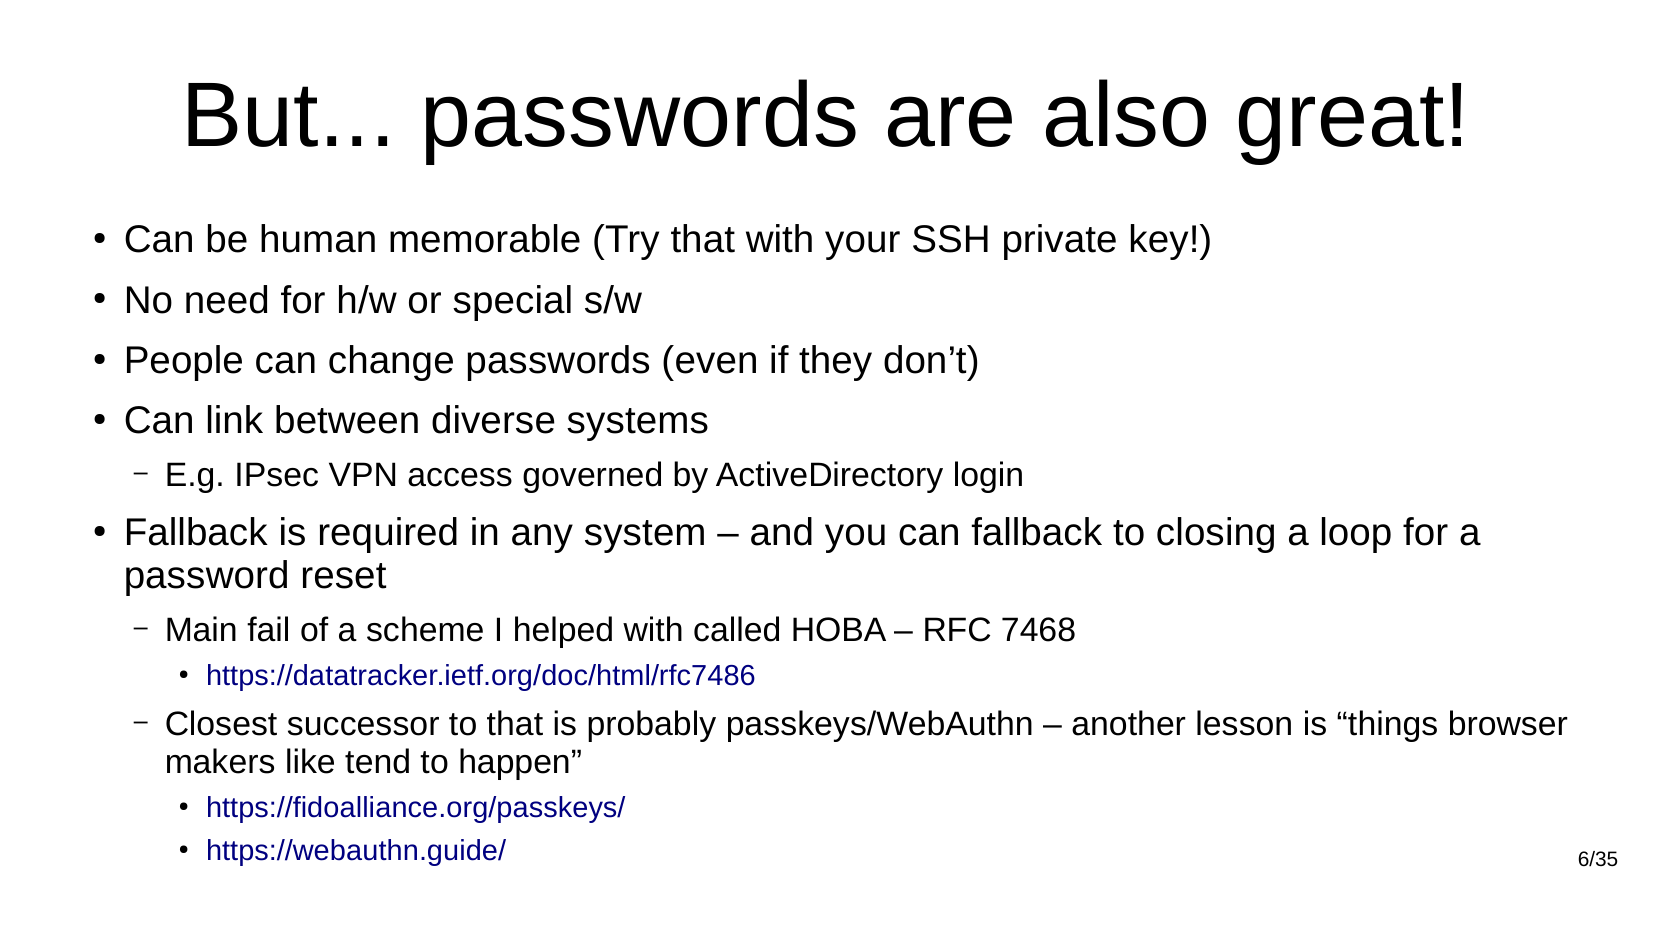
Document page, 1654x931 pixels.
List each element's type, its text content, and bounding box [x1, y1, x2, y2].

list Can be human memorable (Try that with your SSH private key!) No need for h/w or special s/w People can change passwords (even if they don’t) Can link between diverse systems E.g. IPsec VPN access governed by ActiveDirectory login Fallback is required in any system – and you can fallback to closing a loop for a password reset Main fail of a scheme I helped with called HOBA – RFC 7468 https://datatracker.ietf.org/doc/html/rfc7486 Closest successor to that is probably passkeys/WebAuthn – another lesson is “things browser makers like tend to happen” https://fidoalliance.org/passkeys/ https://webauthn.guide/ [82, 217, 1571, 874]
title But... passwords are also great! [82, 37, 1571, 193]
